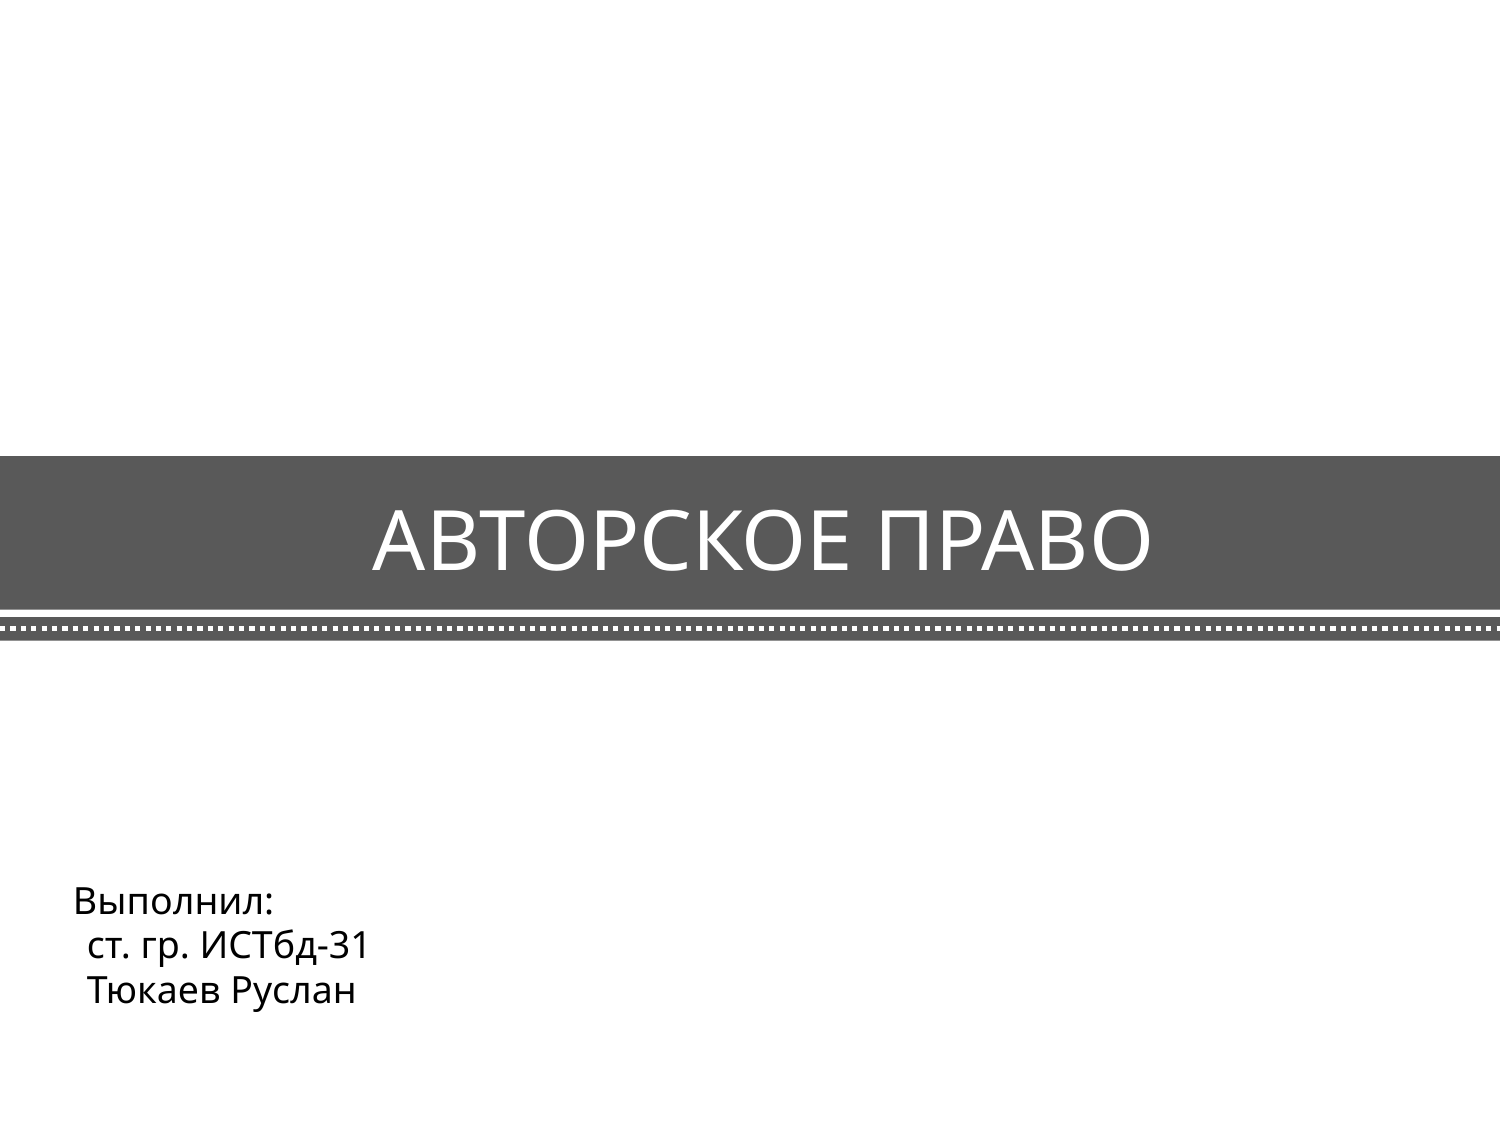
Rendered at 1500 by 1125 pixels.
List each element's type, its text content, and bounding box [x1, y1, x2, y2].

text_box АВТОРСКОЕ ПРАВО [358, 479, 1170, 595]
text_box [0, 617, 1500, 641]
text_box ст. гр. ИСТбд-31 Тюкаев Руслан [72, 914, 387, 1019]
text_box Выполнил: [58, 869, 290, 930]
text_box Выполнил: [132, 897, 143, 914]
text_box Выполнил: [176, 897, 187, 914]
text_box [0, 456, 1500, 610]
text_box Выполнил: [246, 897, 257, 914]
text_box Выполнил: [155, 896, 167, 912]
